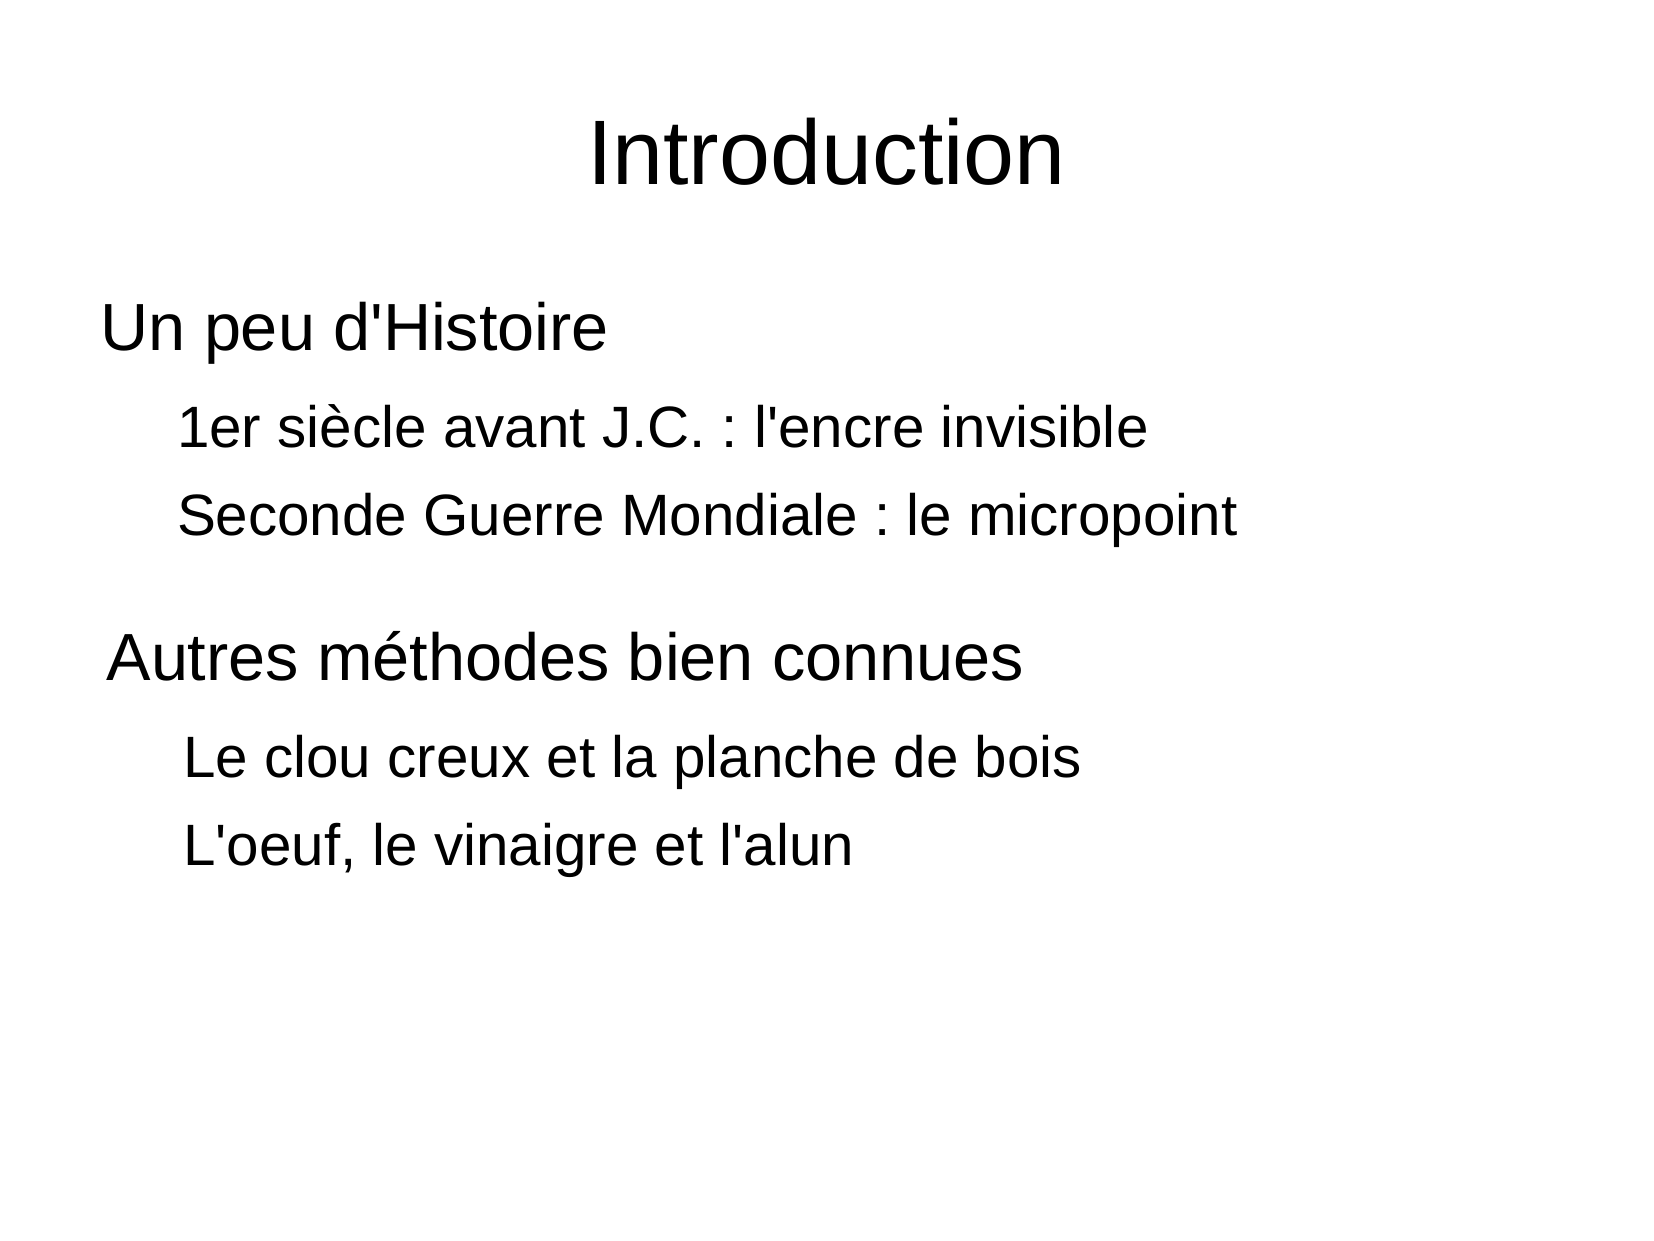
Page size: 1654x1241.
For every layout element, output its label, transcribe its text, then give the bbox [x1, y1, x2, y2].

list Autres méthodes bien connues Le clou creux et la planche de bois L'oeuf, le vinaigre et l'alun [88, 620, 1577, 1034]
list Un peu d'Histoire 1er siècle avant J.C. : l'encre invisible Seconde Guerre Mondiale : le micropoint [82, 290, 1571, 591]
title Introduction [82, 49, 1571, 257]
